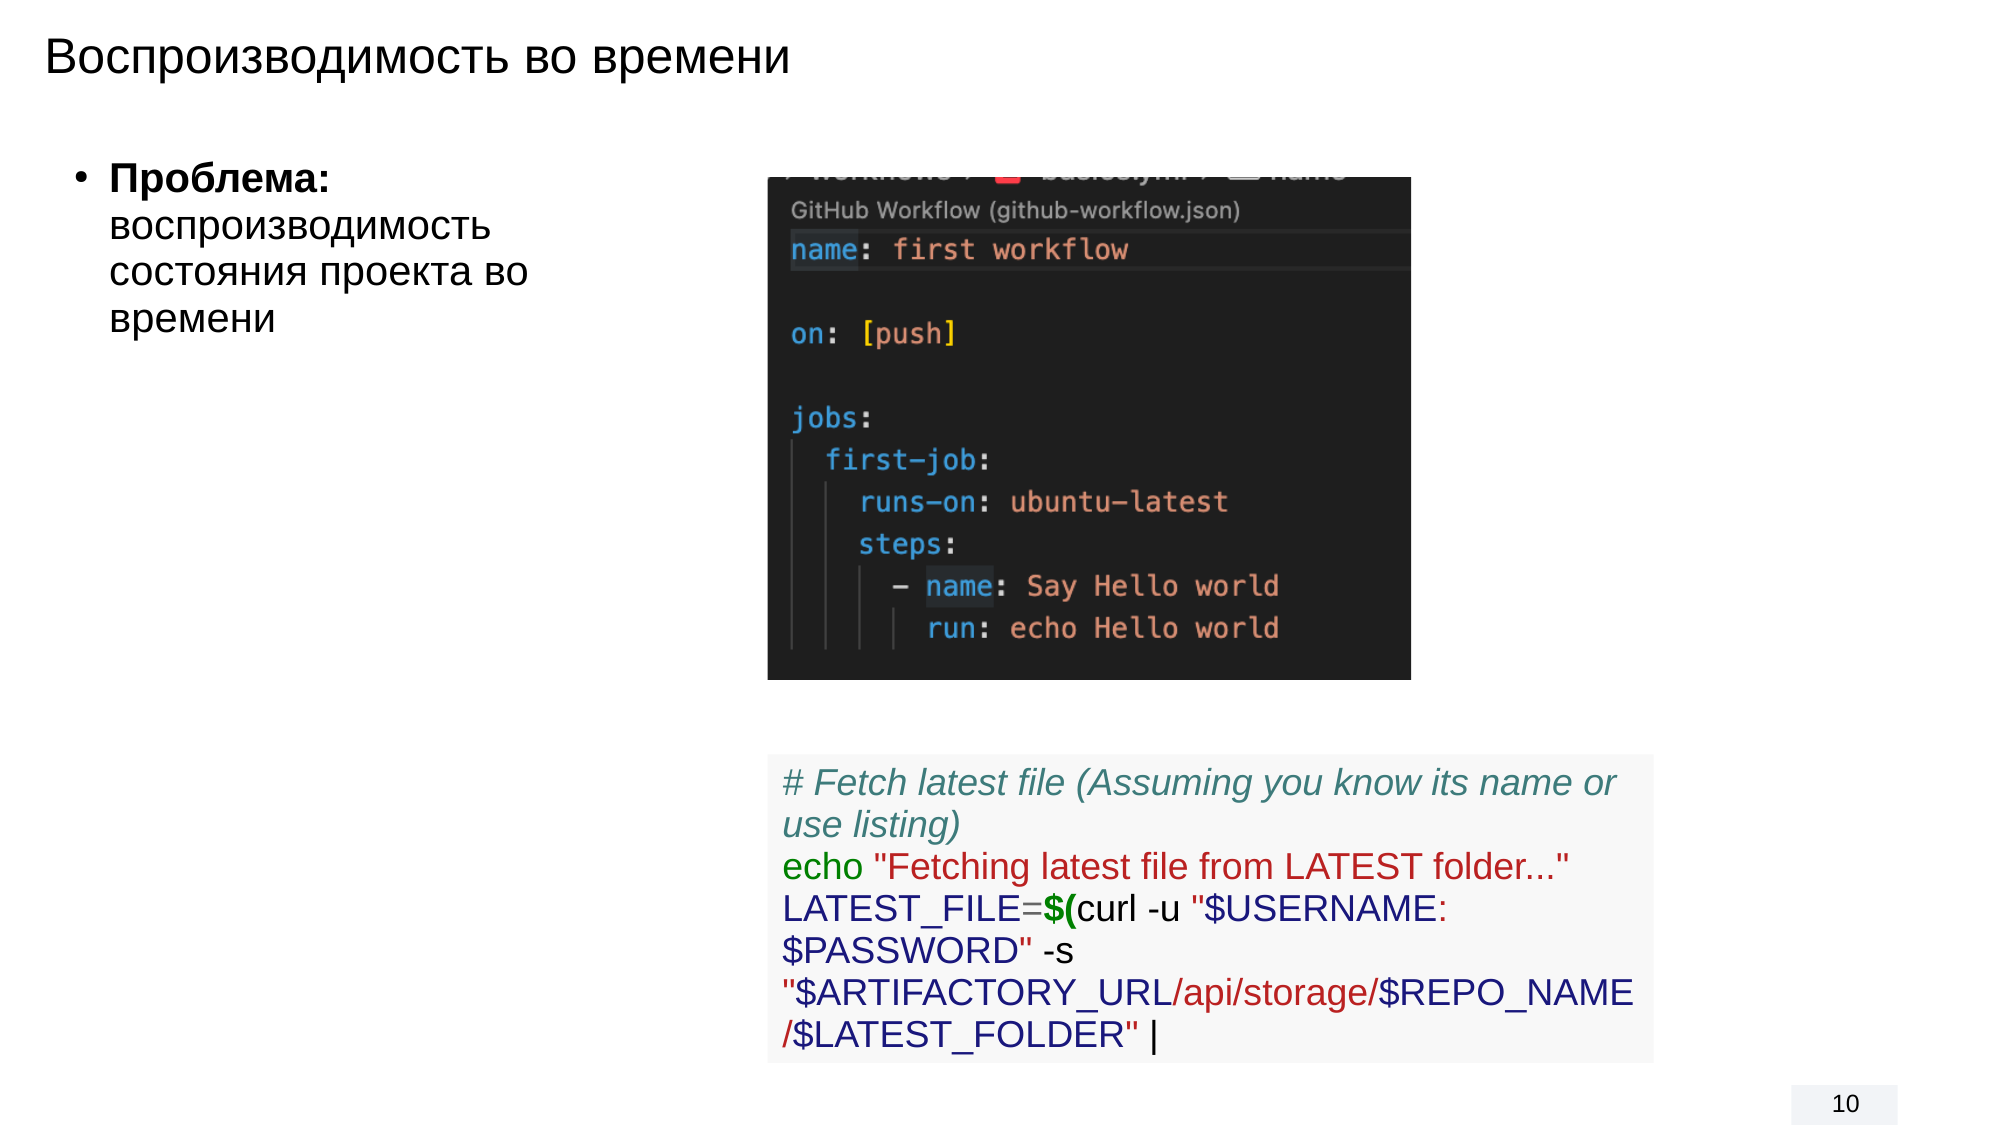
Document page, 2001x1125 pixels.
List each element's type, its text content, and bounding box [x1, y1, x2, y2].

picture [767, 177, 1412, 680]
text_box Воспроизводимость во времени [29, 21, 1595, 93]
text_box # Fetch latest file (Assuming you know its name or use listing) echo "Fetching latest file from LATEST folder..." LATEST_FILE=$(curl -u "$USERNAME:$PASSWORD" -s "$ARTIFACTORY_URL/api/storage/$REPO_NAME/$LATEST_FOLDER" | [767, 754, 1654, 1063]
text_box <number> [1817, 1082, 1961, 1125]
text_box Проблема: воспроизводимость состояния проекта во времени [59, 147, 709, 597]
